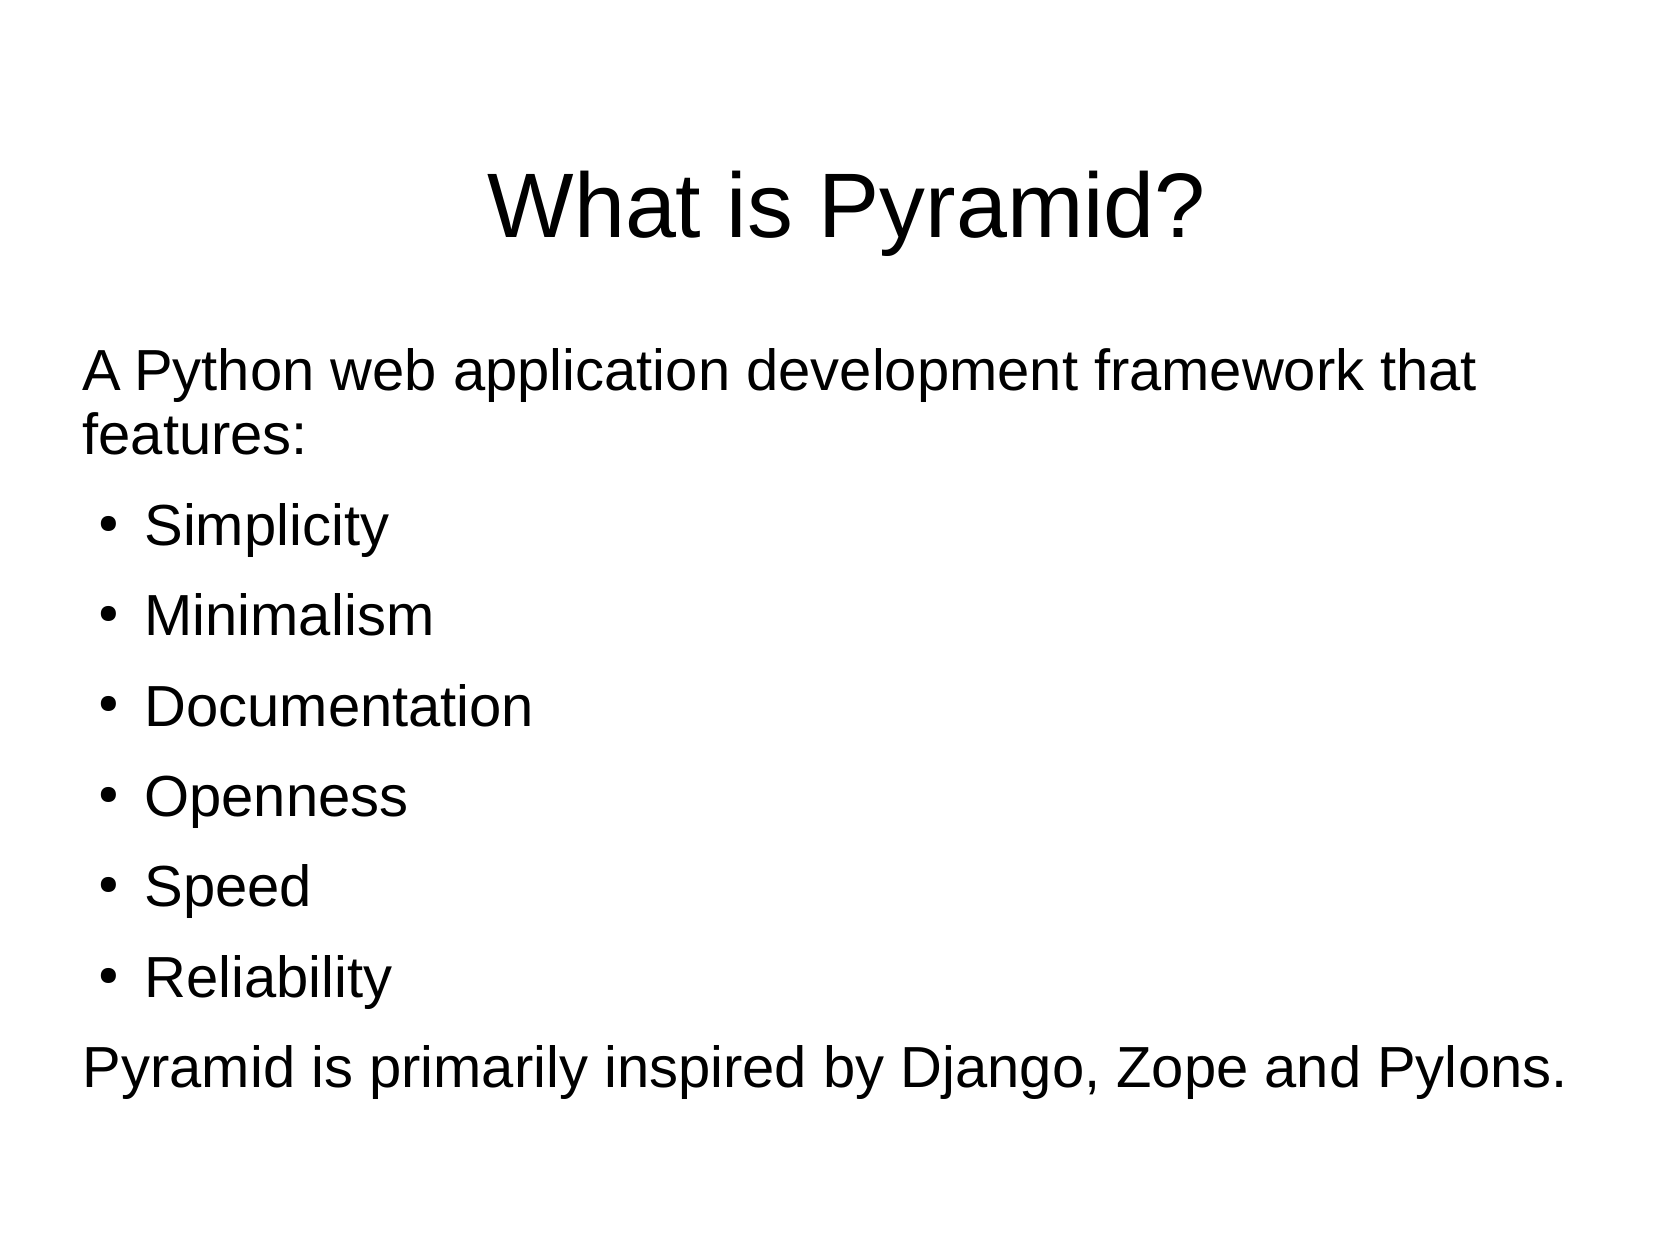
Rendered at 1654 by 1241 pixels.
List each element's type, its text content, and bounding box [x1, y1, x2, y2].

title What is Pyramid? [82, 112, 1612, 301]
list A Python web application development framework that features: Simplicity Minimalism Documentation Openness Speed Reliability Pyramid is primarily inspired by Django, Zope and Pylons. [82, 337, 1571, 1157]
